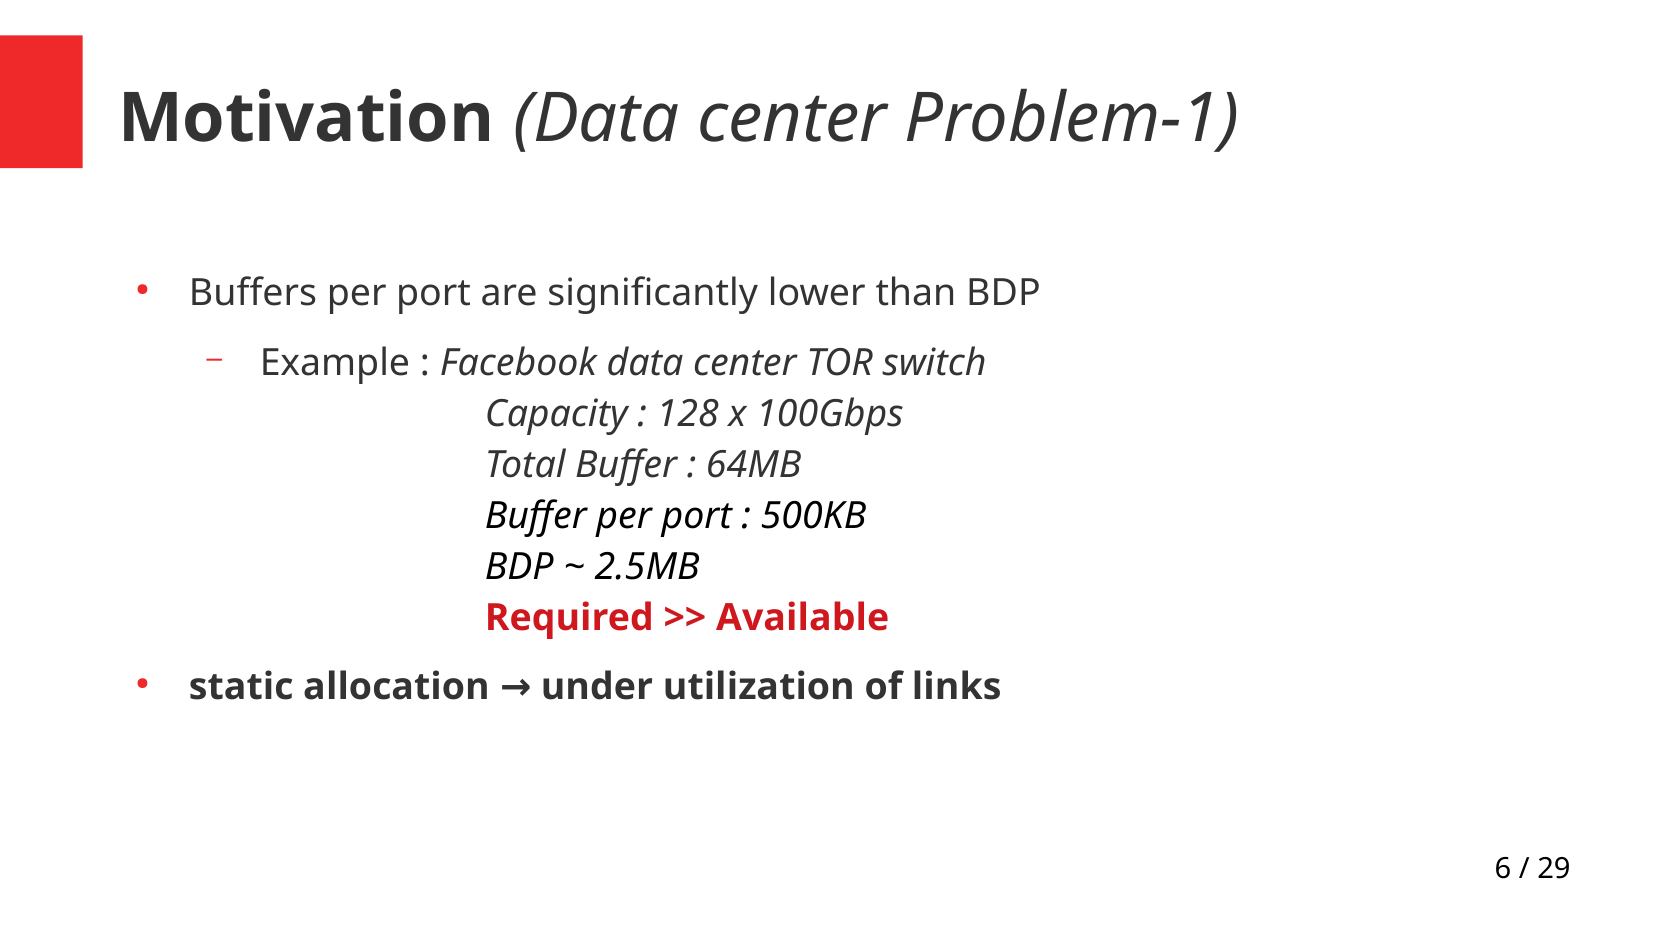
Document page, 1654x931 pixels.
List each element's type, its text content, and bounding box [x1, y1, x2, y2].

list Buffers per port are significantly lower than BDP Example : Facebook data center TOR switch Capacity : 128 x 100Gbps Total Buffer : 64MB Buffer per port : 500KB BDP ~ 2.5MB Required >> Available static allocation → under utilization of links [118, 265, 1536, 806]
title Motivation (Data center Problem-1) [118, 36, 1571, 193]
